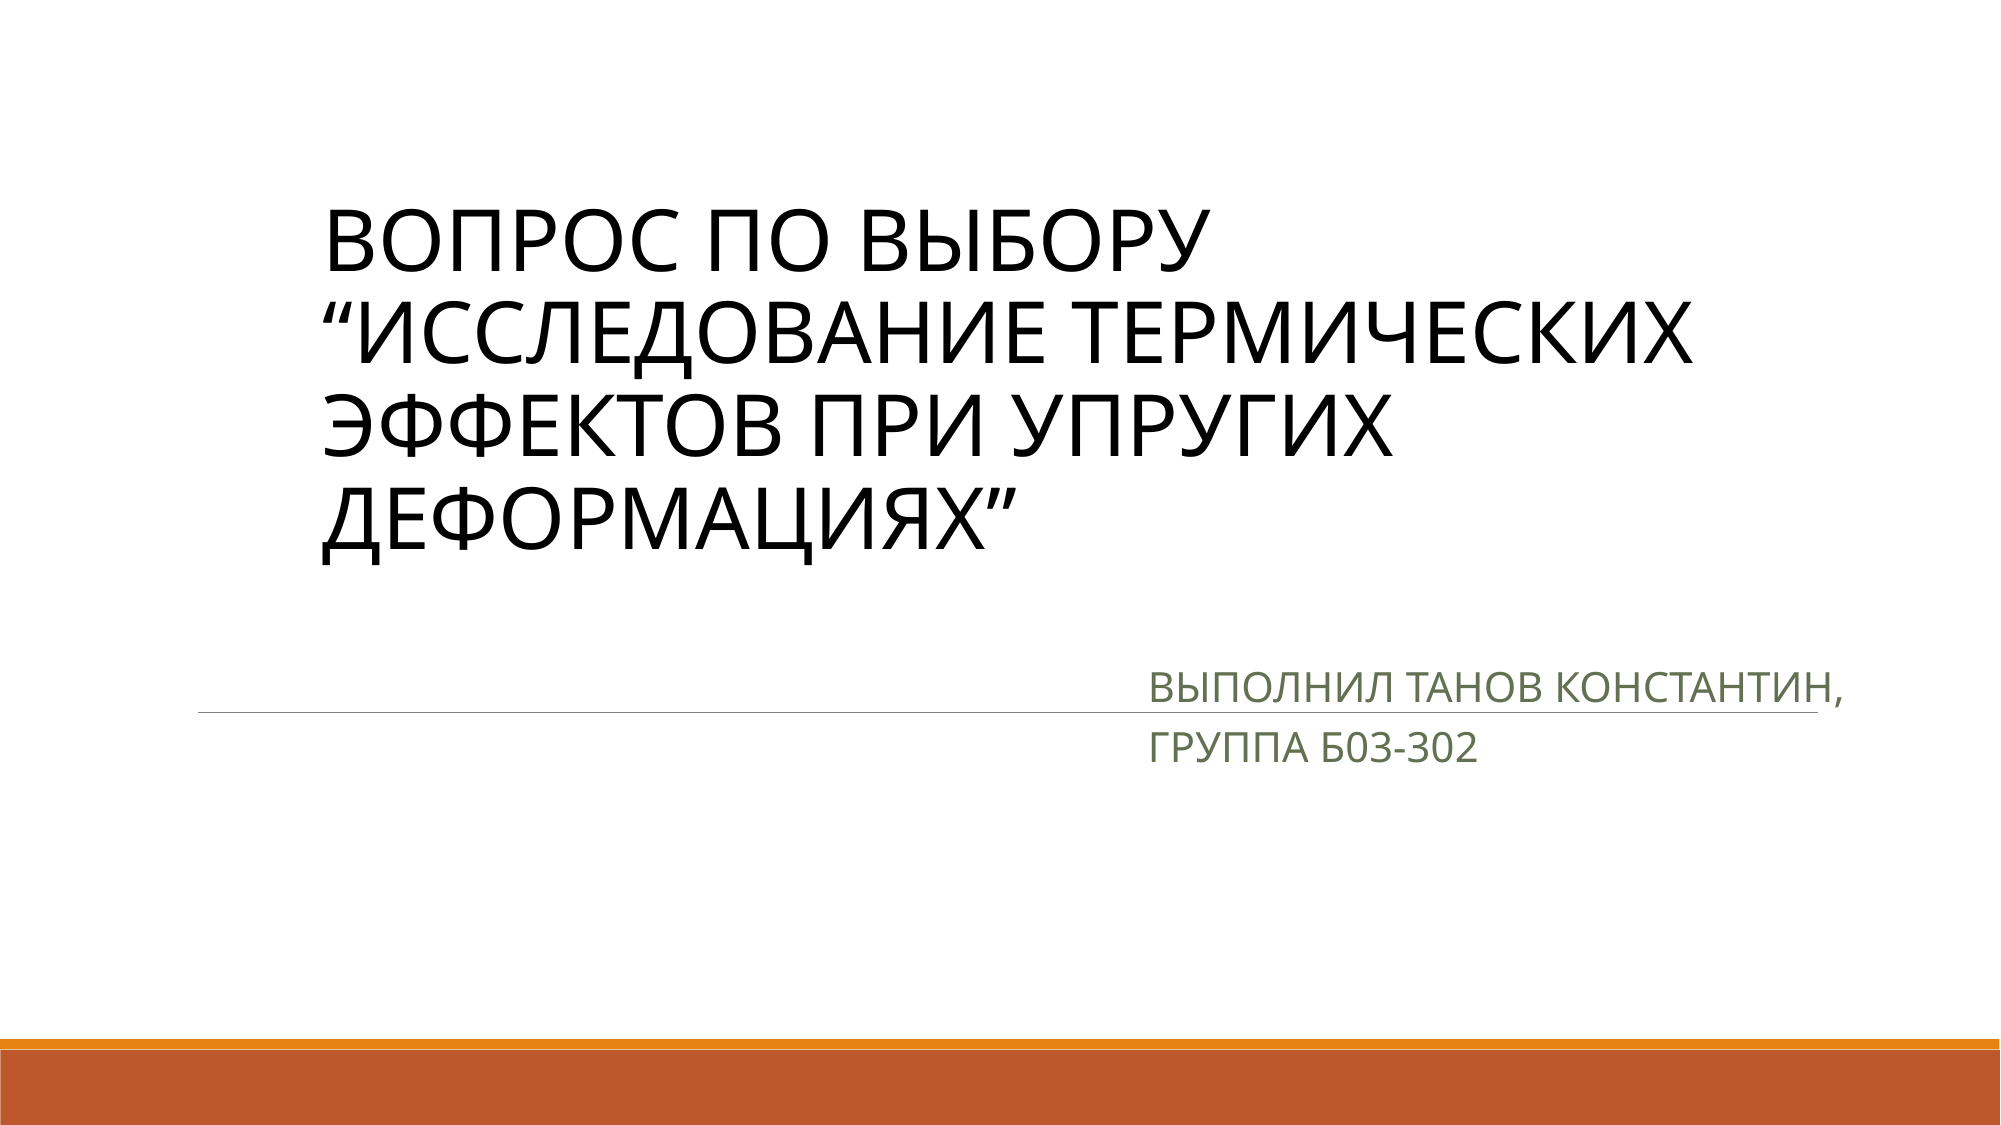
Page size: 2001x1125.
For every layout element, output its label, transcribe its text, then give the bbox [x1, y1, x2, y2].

subtitle Выполнил Танов Константин, группа б03-302 [1132, 642, 1861, 863]
title Вопрос по выбору “ИССЛЕДОВАНИЕ ТЕРМИЧЕСКИХ ЭФФЕКТОВ ПРИ УПРУГИХ ДЕФОРМАЦИЯХ” [307, 184, 1750, 576]
